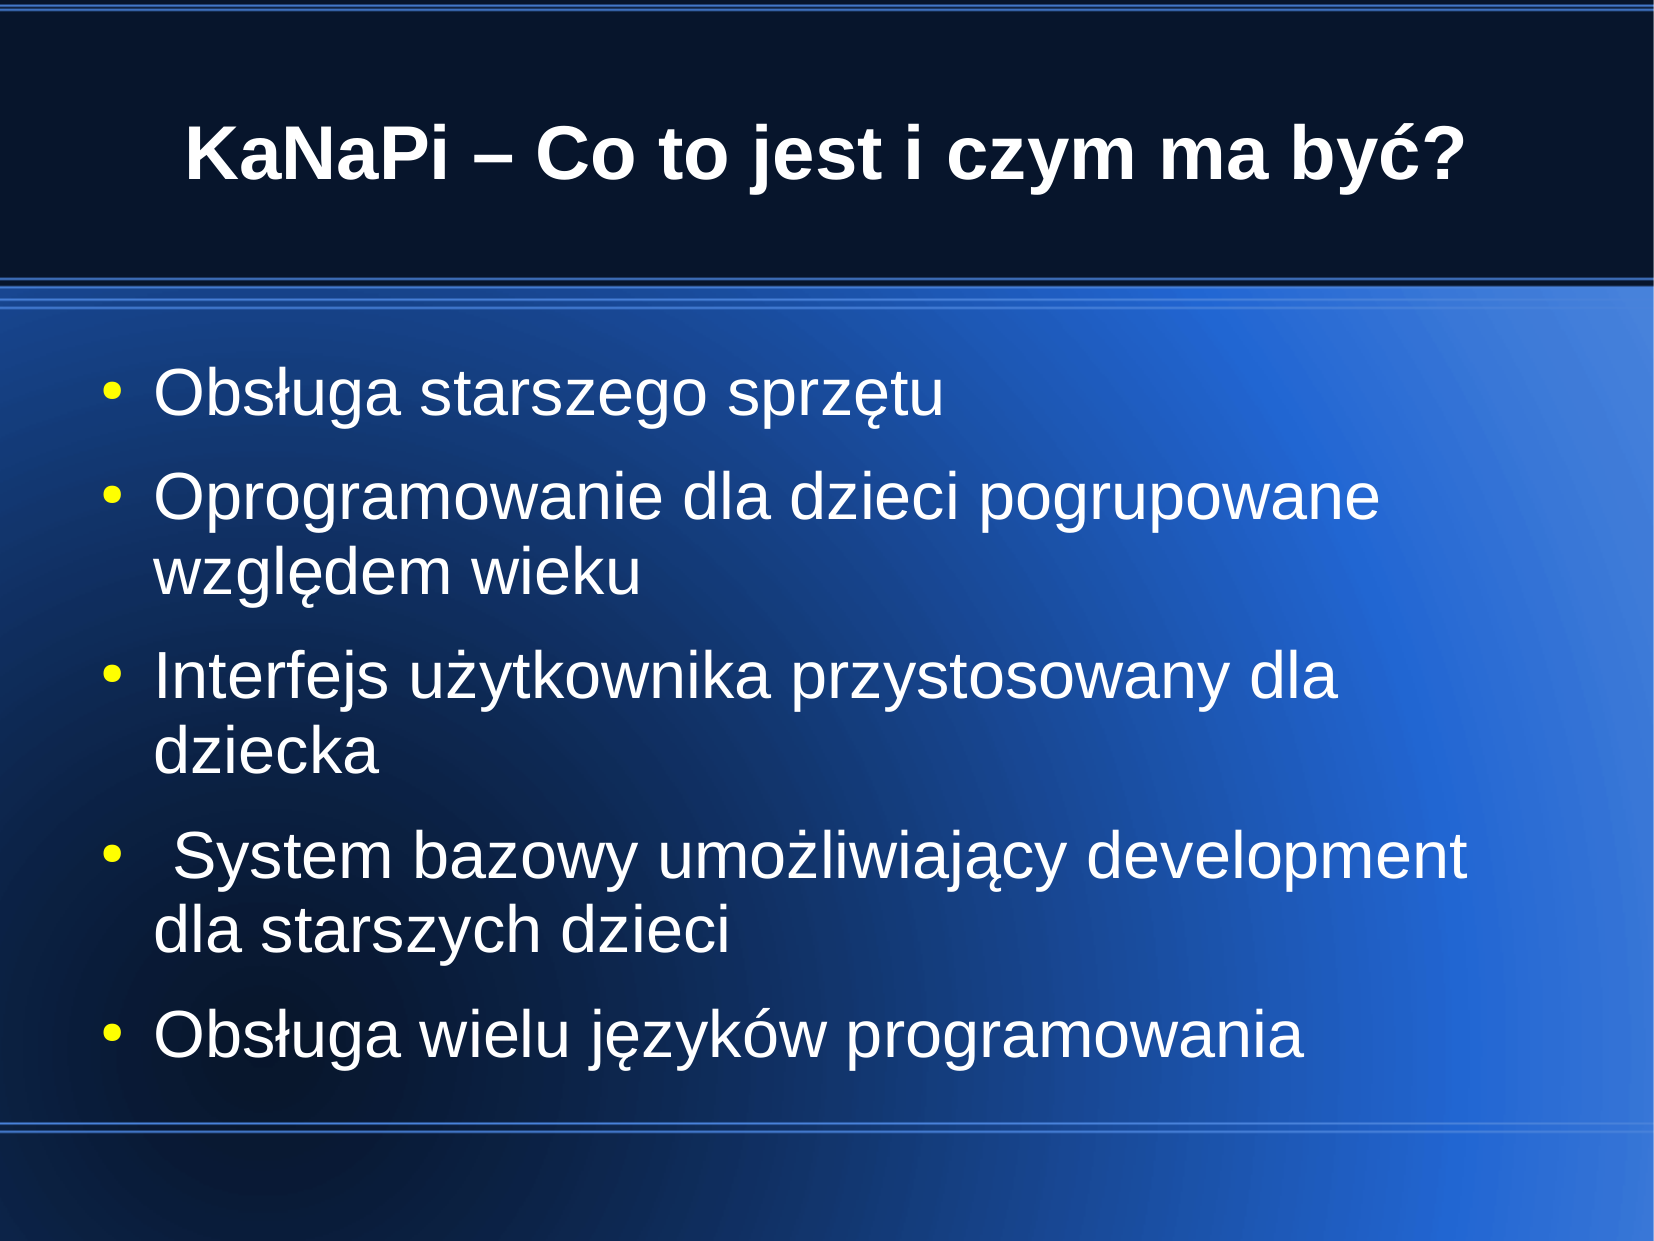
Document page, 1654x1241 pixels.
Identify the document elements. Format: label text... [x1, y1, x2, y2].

title KaNaPi – Co to jest i czym ma być? [82, 49, 1571, 257]
picture [0, 0, 1654, 1241]
list Obsługa starszego sprzętu Oprogramowanie dla dzieci pogrupowane względem wieku Interfejs użytkownika przystosowany dla dziecka System bazowy umożliwiający development dla starszych dzieci Obsługa wielu języków programowania [82, 355, 1571, 1075]
